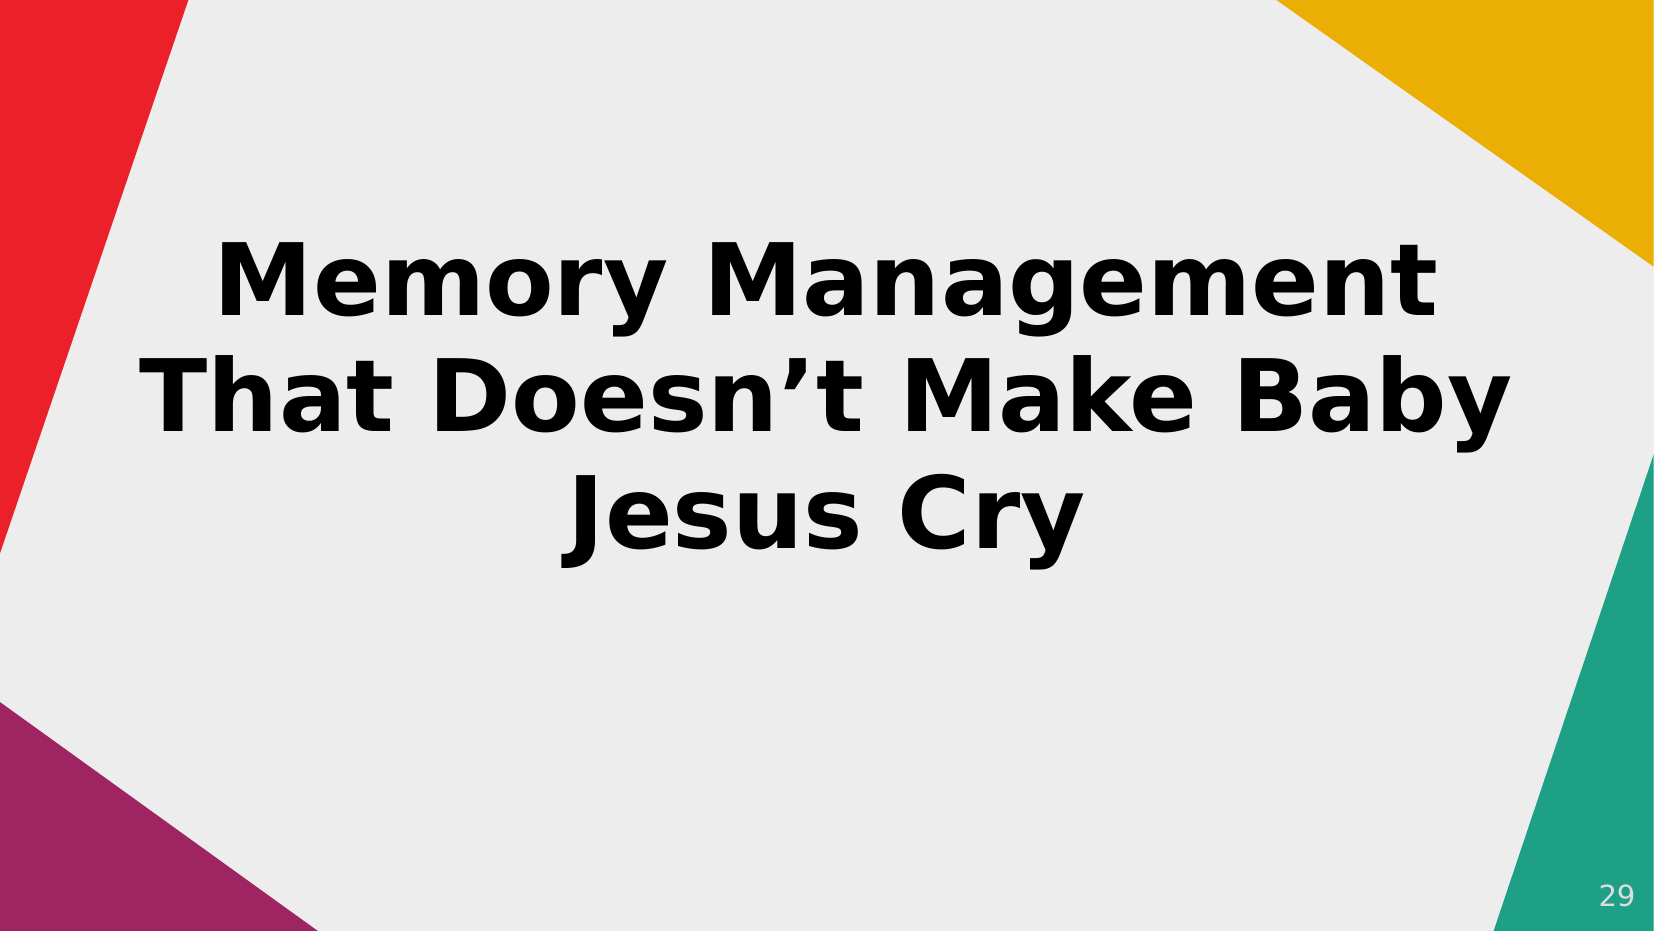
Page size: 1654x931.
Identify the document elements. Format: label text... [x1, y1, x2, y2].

subtitle Memory Management That Doesn’t Make Baby Jesus Cry [114, 54, 1539, 740]
